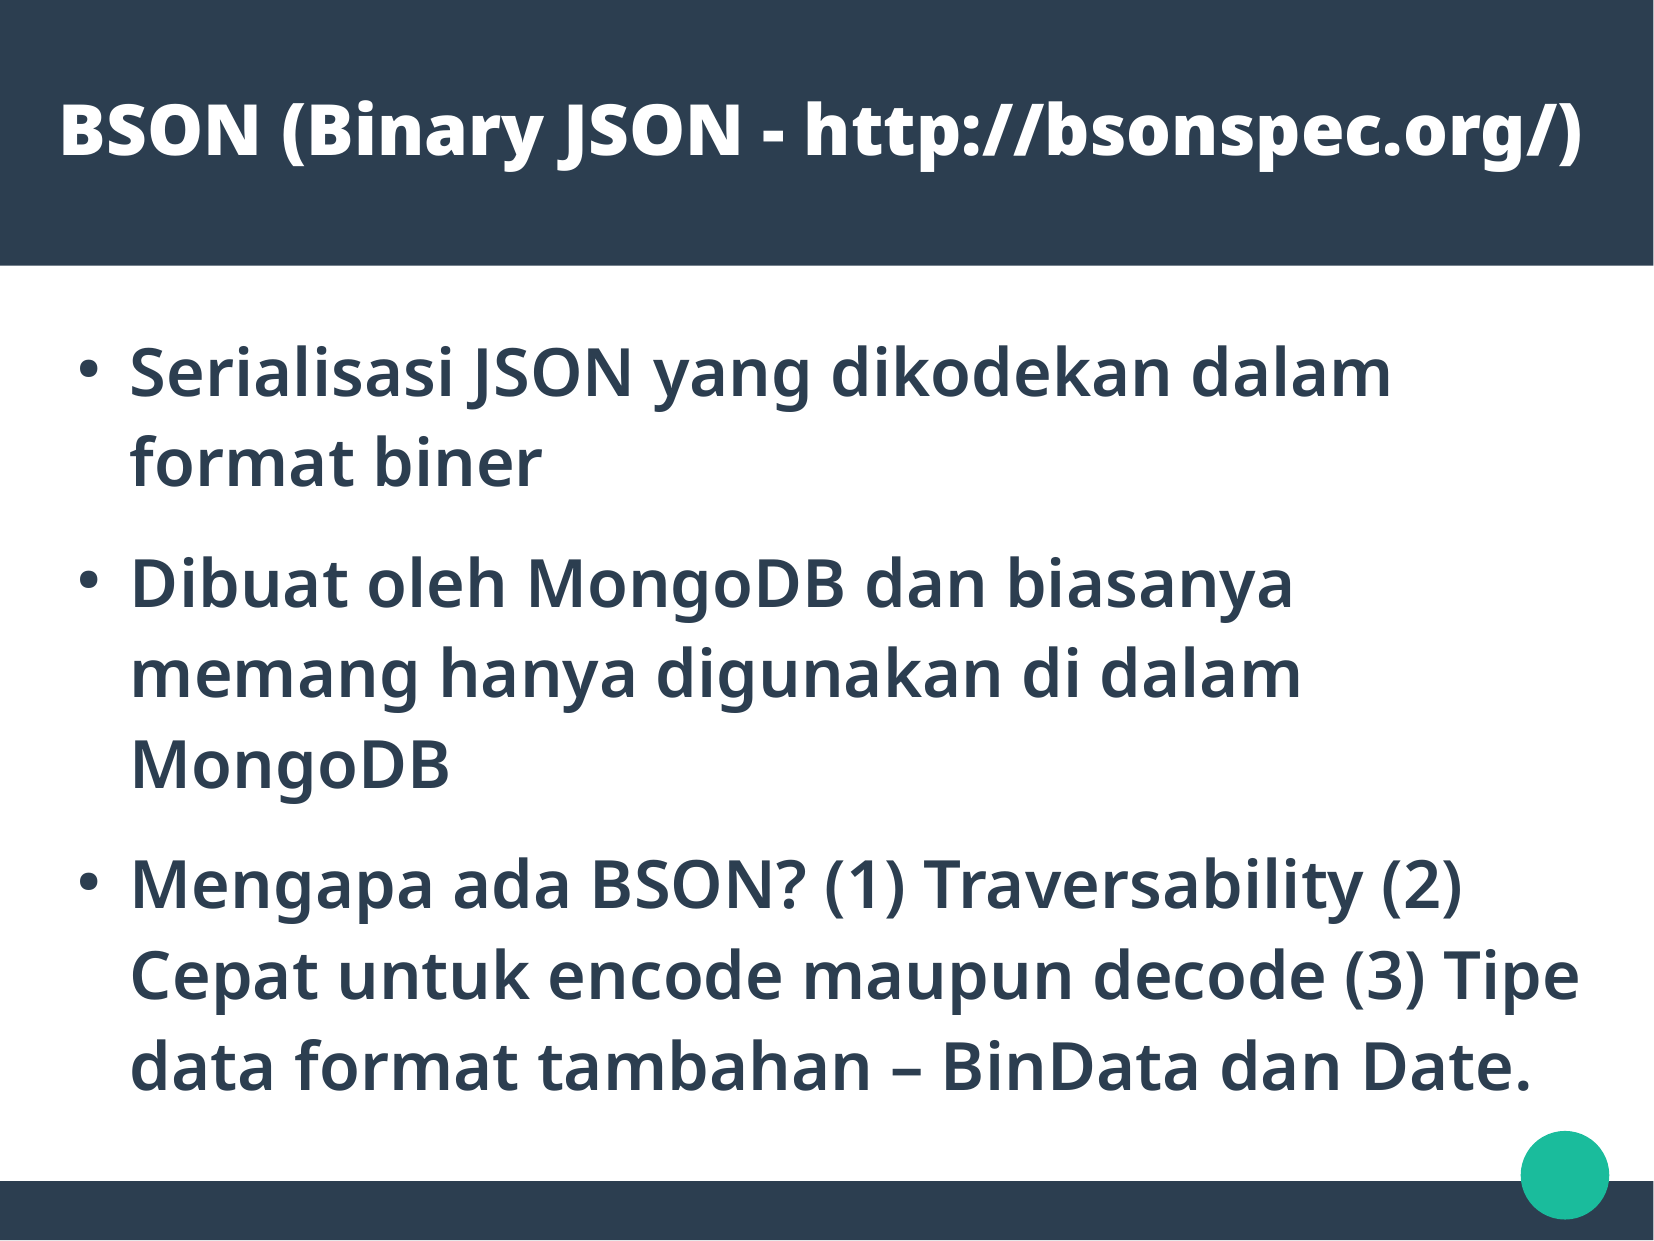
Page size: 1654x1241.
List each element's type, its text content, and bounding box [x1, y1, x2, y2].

list Serialisasi JSON yang dikodekan dalam format biner Dibuat oleh MongoDB dan biasanya memang hanya digunakan di dalam MongoDB Mengapa ada BSON? (1) Traversability (2) Cepat untuk encode maupun decode (3) Tipe data format tambahan – BinData dan Date. [59, 324, 1595, 1152]
title BSON (Binary JSON - http://bsonspec.org/) [59, 49, 1595, 207]
